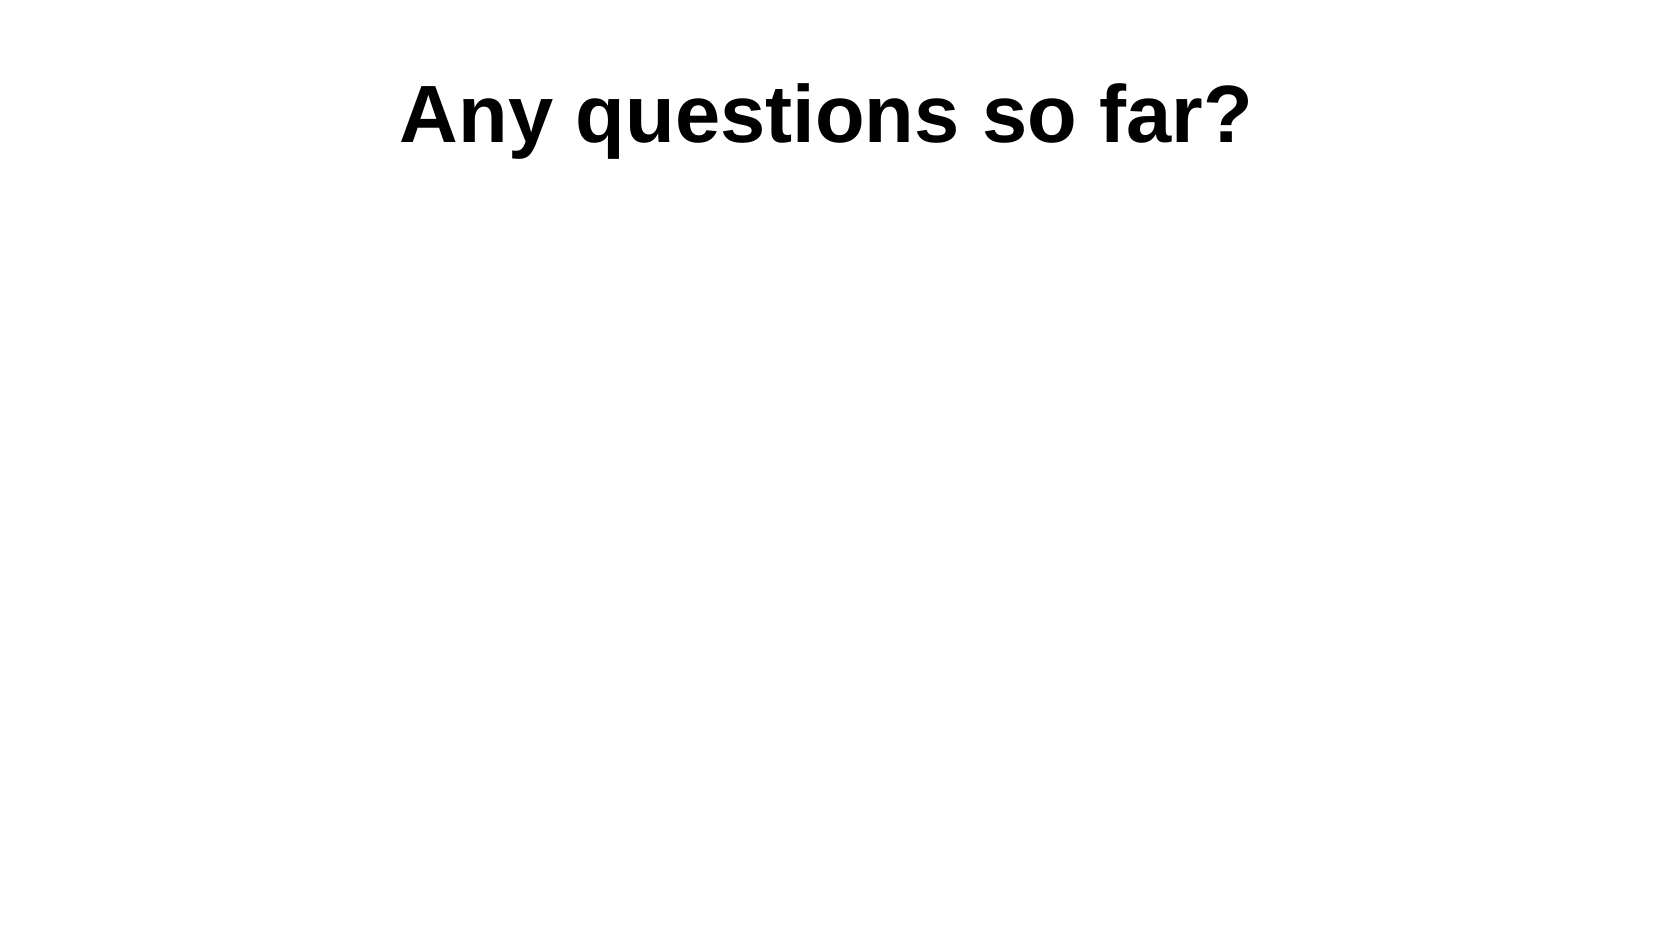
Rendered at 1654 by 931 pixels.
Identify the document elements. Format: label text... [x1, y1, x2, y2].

title Any questions so far? [82, 37, 1571, 193]
